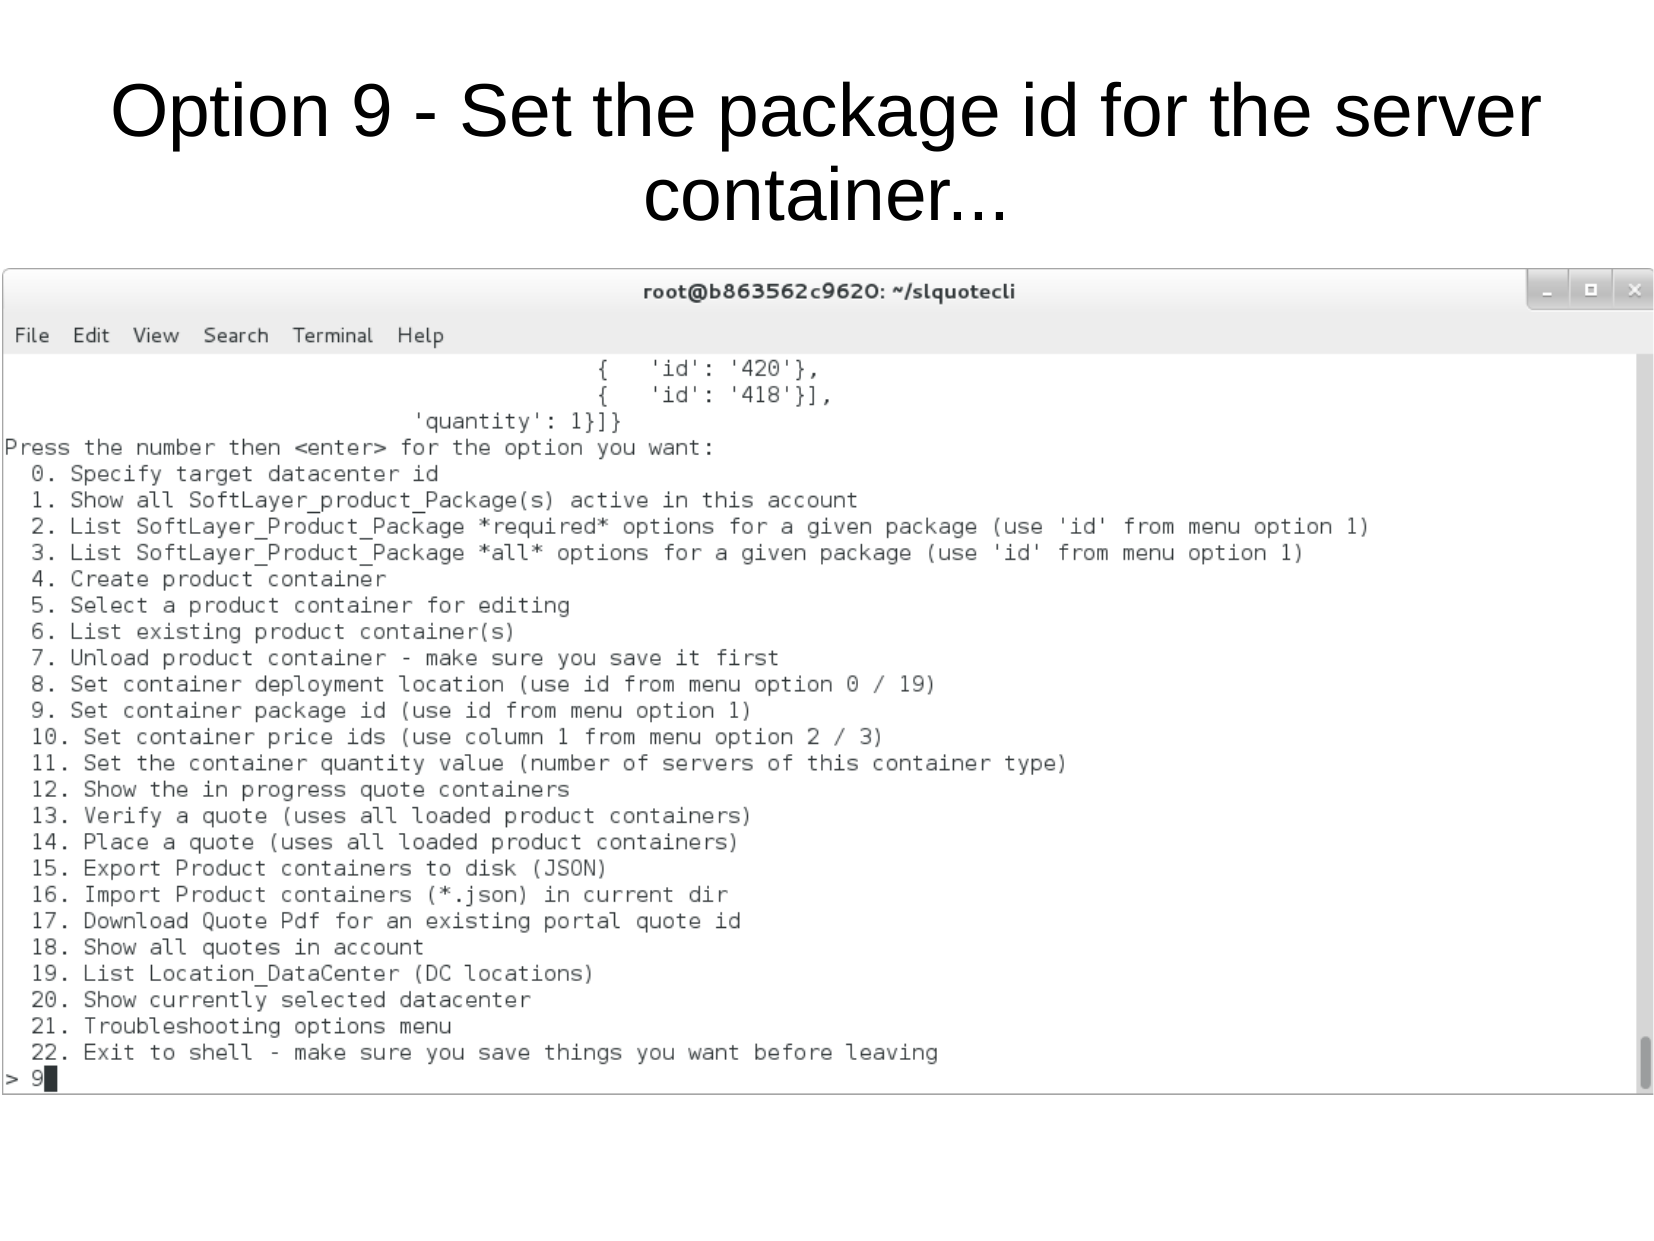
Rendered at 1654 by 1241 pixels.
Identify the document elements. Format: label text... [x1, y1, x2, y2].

picture [2, 268, 1654, 1096]
title Option 9 - Set the package id for the server container... [82, 49, 1571, 257]
